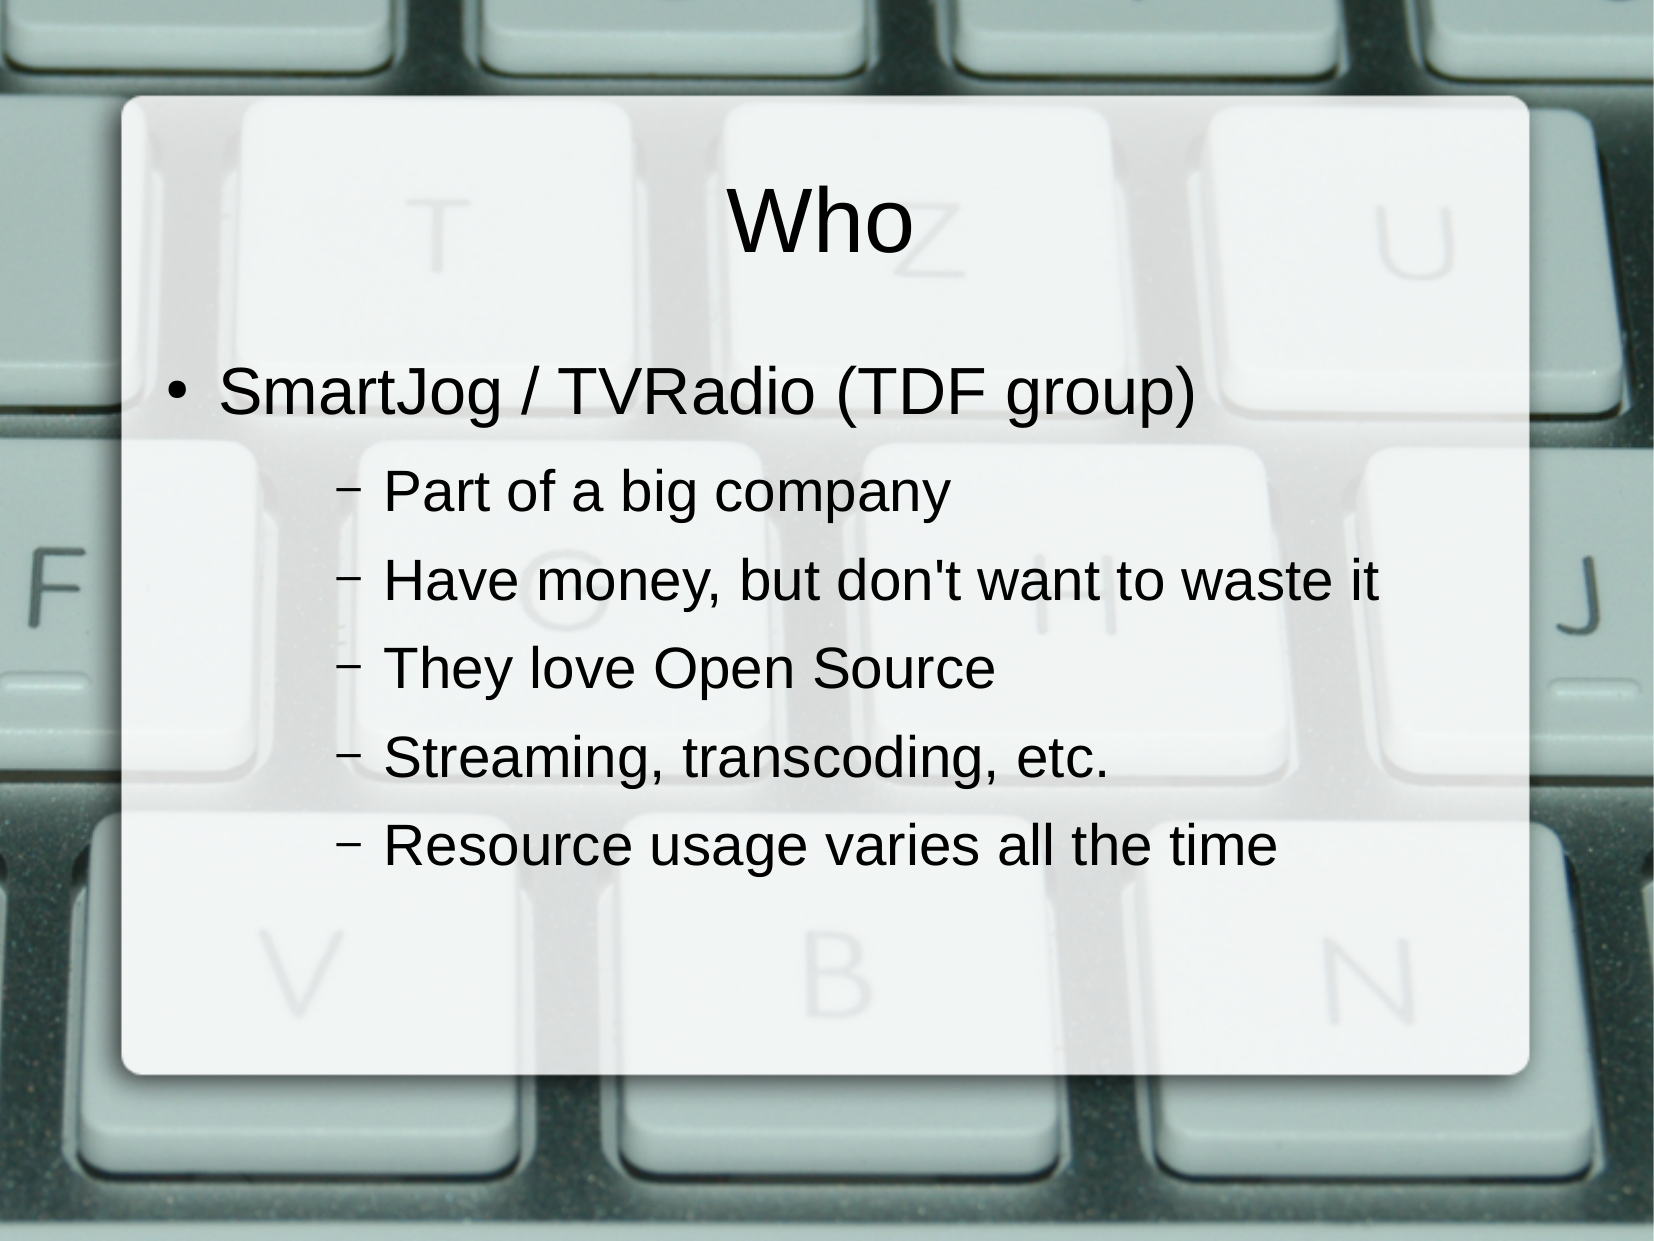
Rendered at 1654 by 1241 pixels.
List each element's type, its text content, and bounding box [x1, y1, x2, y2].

list SmartJog / TVRadio (TDF group) Part of a big company Have money, but don't want to waste it They love Open Source Streaming, transcoding, etc. Resource usage varies all the time [147, 354, 1506, 1159]
picture [0, 0, 1654, 1241]
title Who [135, 125, 1506, 318]
